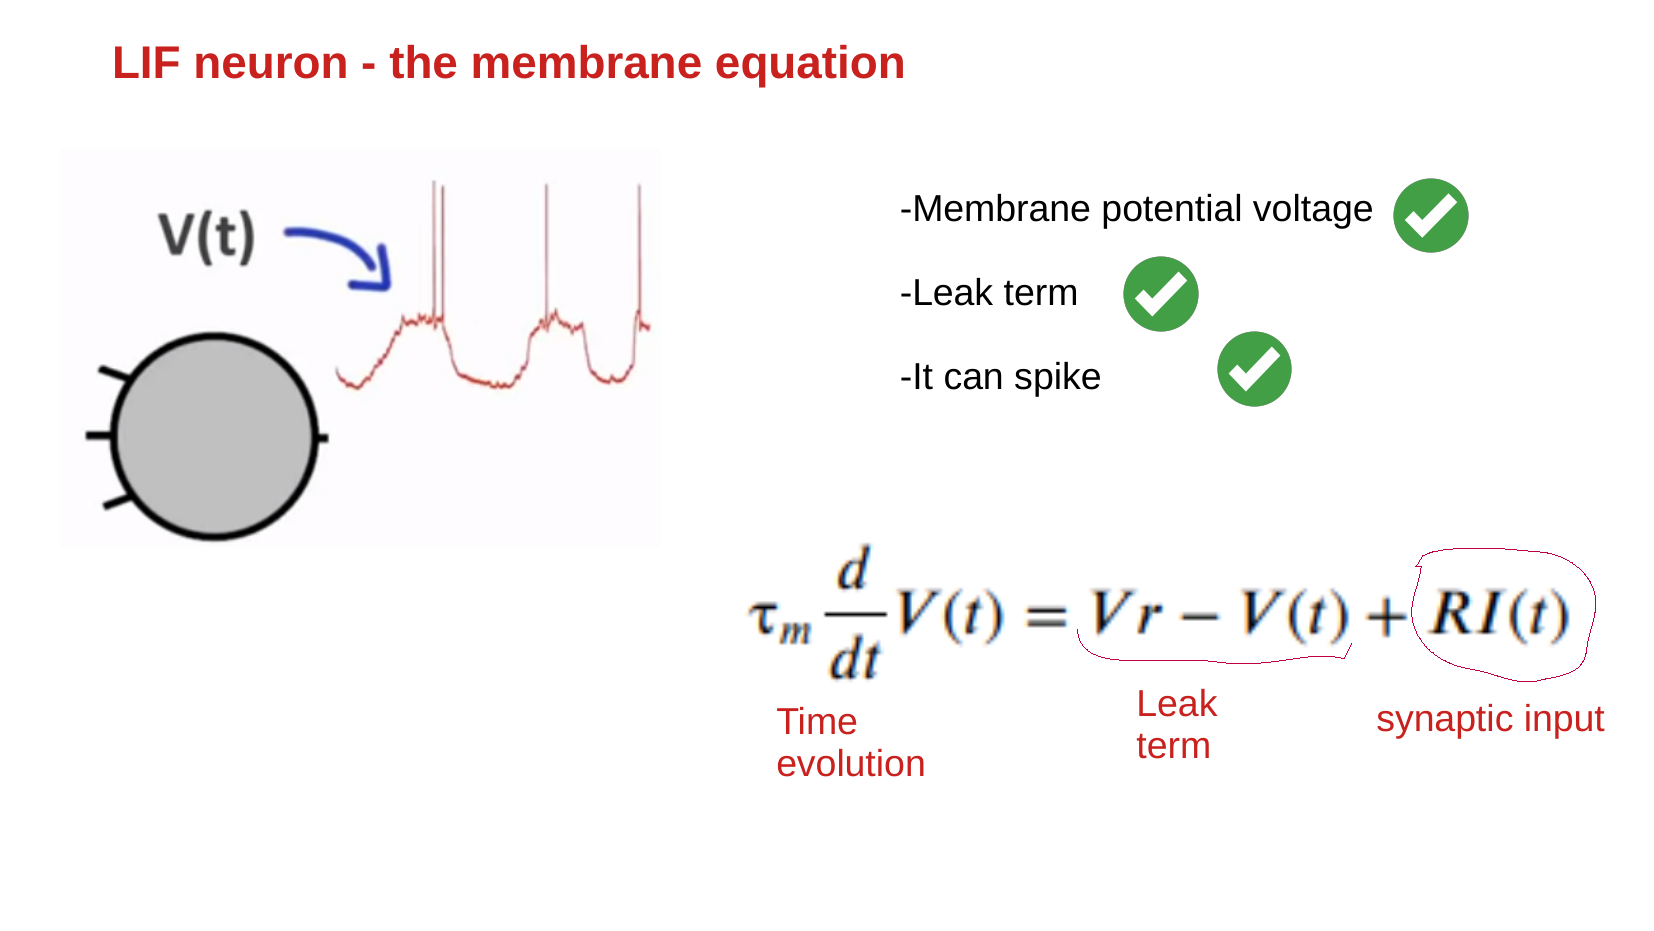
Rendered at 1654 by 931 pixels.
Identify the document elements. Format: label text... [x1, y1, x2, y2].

text_box Leak term [1121, 674, 1287, 858]
picture [1215, 329, 1294, 409]
text_box -Membrane potential voltage -Leak term -It can spike [885, 180, 1400, 406]
picture [1121, 254, 1201, 334]
picture [733, 524, 1587, 691]
text_box Time evolution [761, 693, 1021, 792]
picture [60, 149, 661, 547]
text_box synaptic input [1361, 690, 1621, 747]
picture [1391, 176, 1471, 256]
text_box LIF neuron - the membrane equation [97, 30, 1021, 199]
